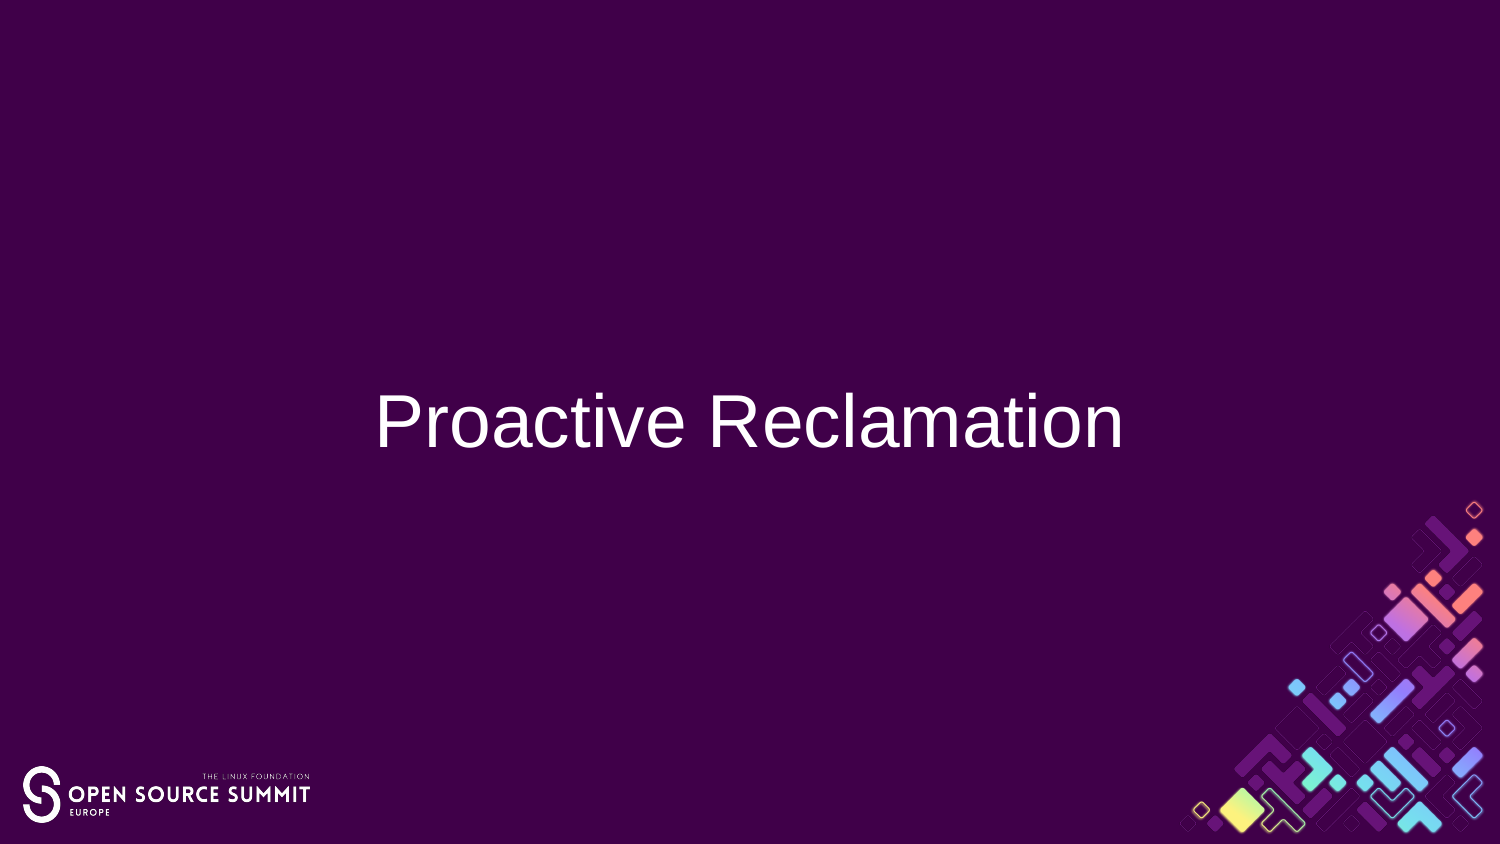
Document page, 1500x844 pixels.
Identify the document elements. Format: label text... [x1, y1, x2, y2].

picture [23, 766, 310, 823]
title Proactive Reclamation [51, 352, 1449, 491]
picture [1169, 489, 1494, 844]
